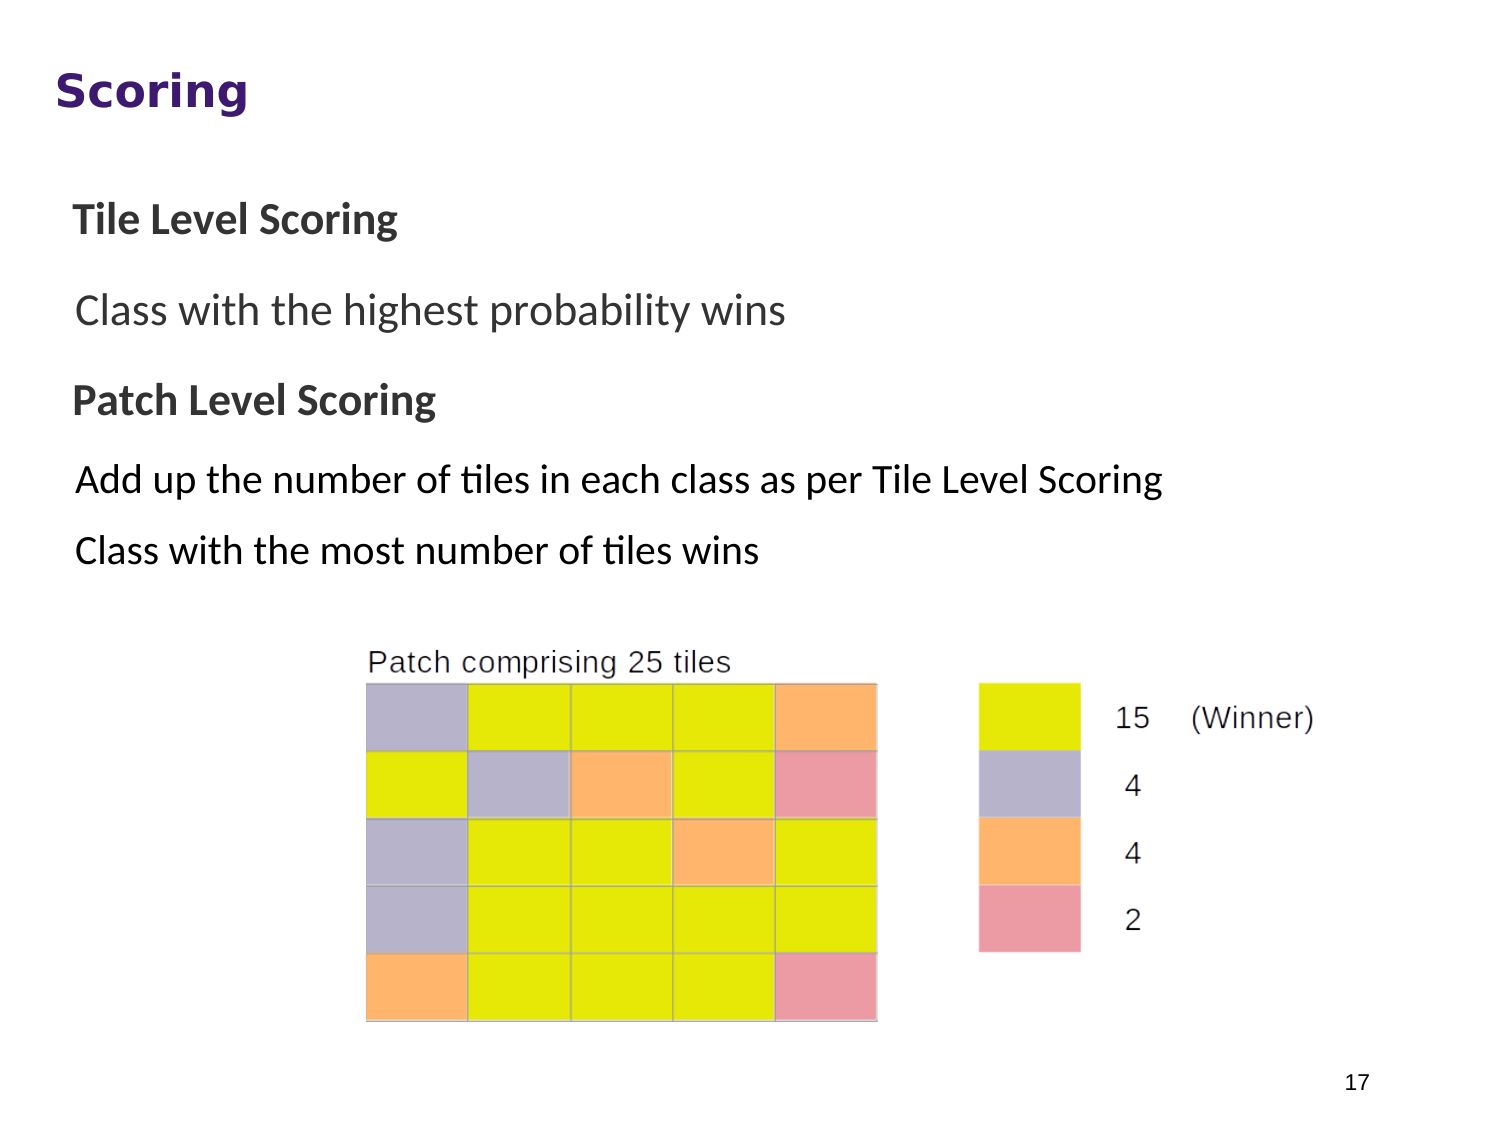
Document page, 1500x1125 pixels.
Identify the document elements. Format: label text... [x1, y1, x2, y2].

picture [366, 639, 1327, 1027]
text_box Tile Level Scoring Class with the highest probability wins Patch Level Scoring Add up the number of tiles in each class as per Tile Level Scoring Class with the most number of tiles wins [72, 183, 1185, 1085]
text_box Scoring [39, 29, 1064, 155]
